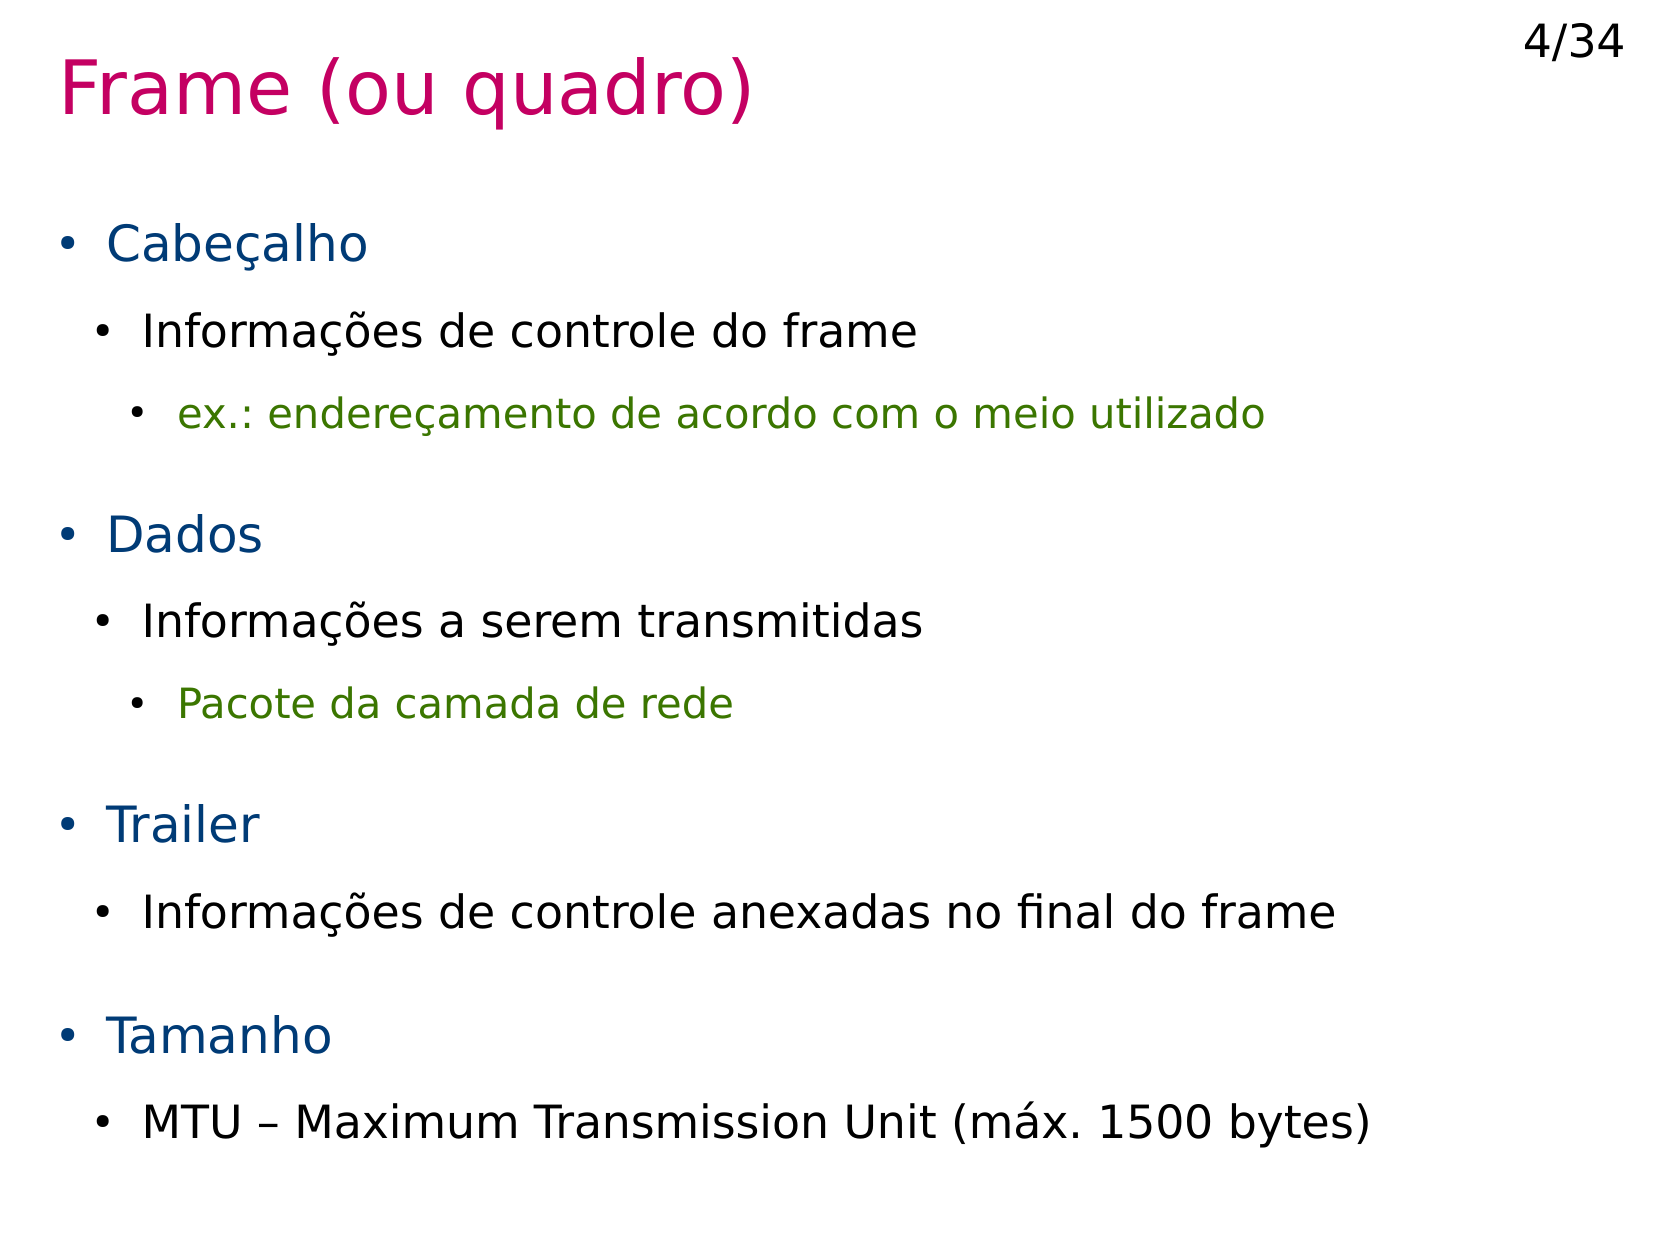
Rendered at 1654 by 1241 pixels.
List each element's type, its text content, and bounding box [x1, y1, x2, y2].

title Frame (ou quadro) [59, 29, 1625, 148]
list Cabeçalho Informações de controle do frame ex.: endereçamento de acordo com o meio utilizado Dados Informações a serem transmitidas Pacote da camada de rede Trailer Informações de controle anexadas no final do frame Tamanho MTU – Maximum Transmission Unit (máx. 1500 bytes) [59, 206, 1625, 1211]
